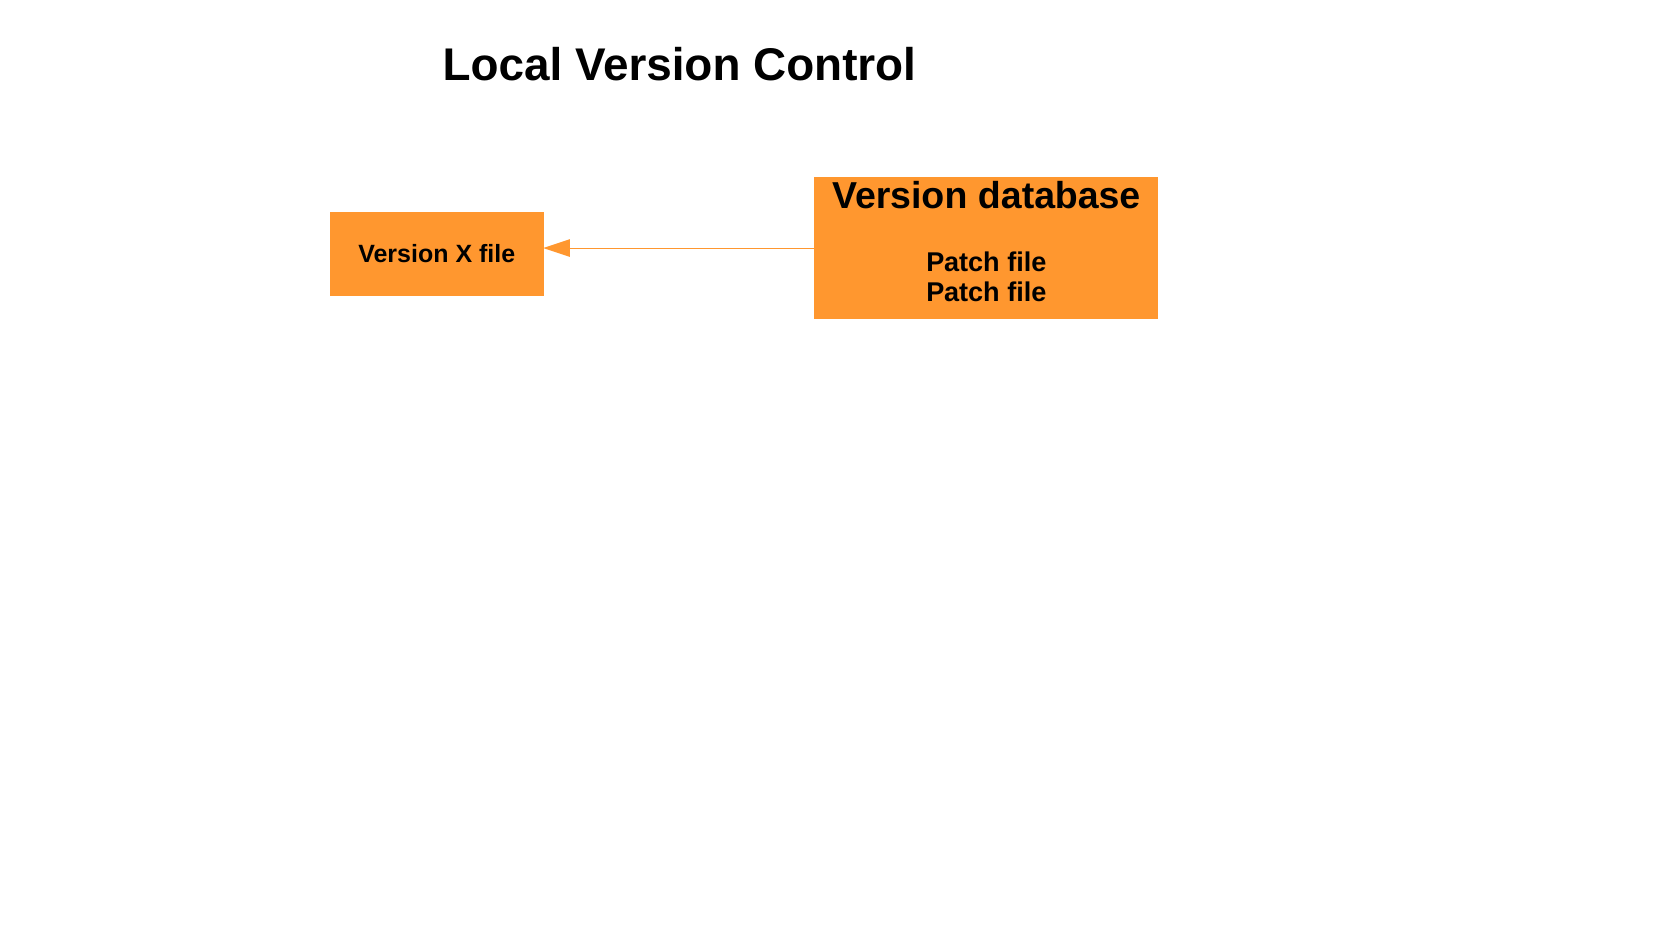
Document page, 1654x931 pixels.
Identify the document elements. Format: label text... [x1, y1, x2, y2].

text_box Version database Patch file Patch file [814, 177, 1158, 319]
text_box Version X file [330, 212, 544, 296]
text_box Local Version Control [614, 23, 745, 107]
